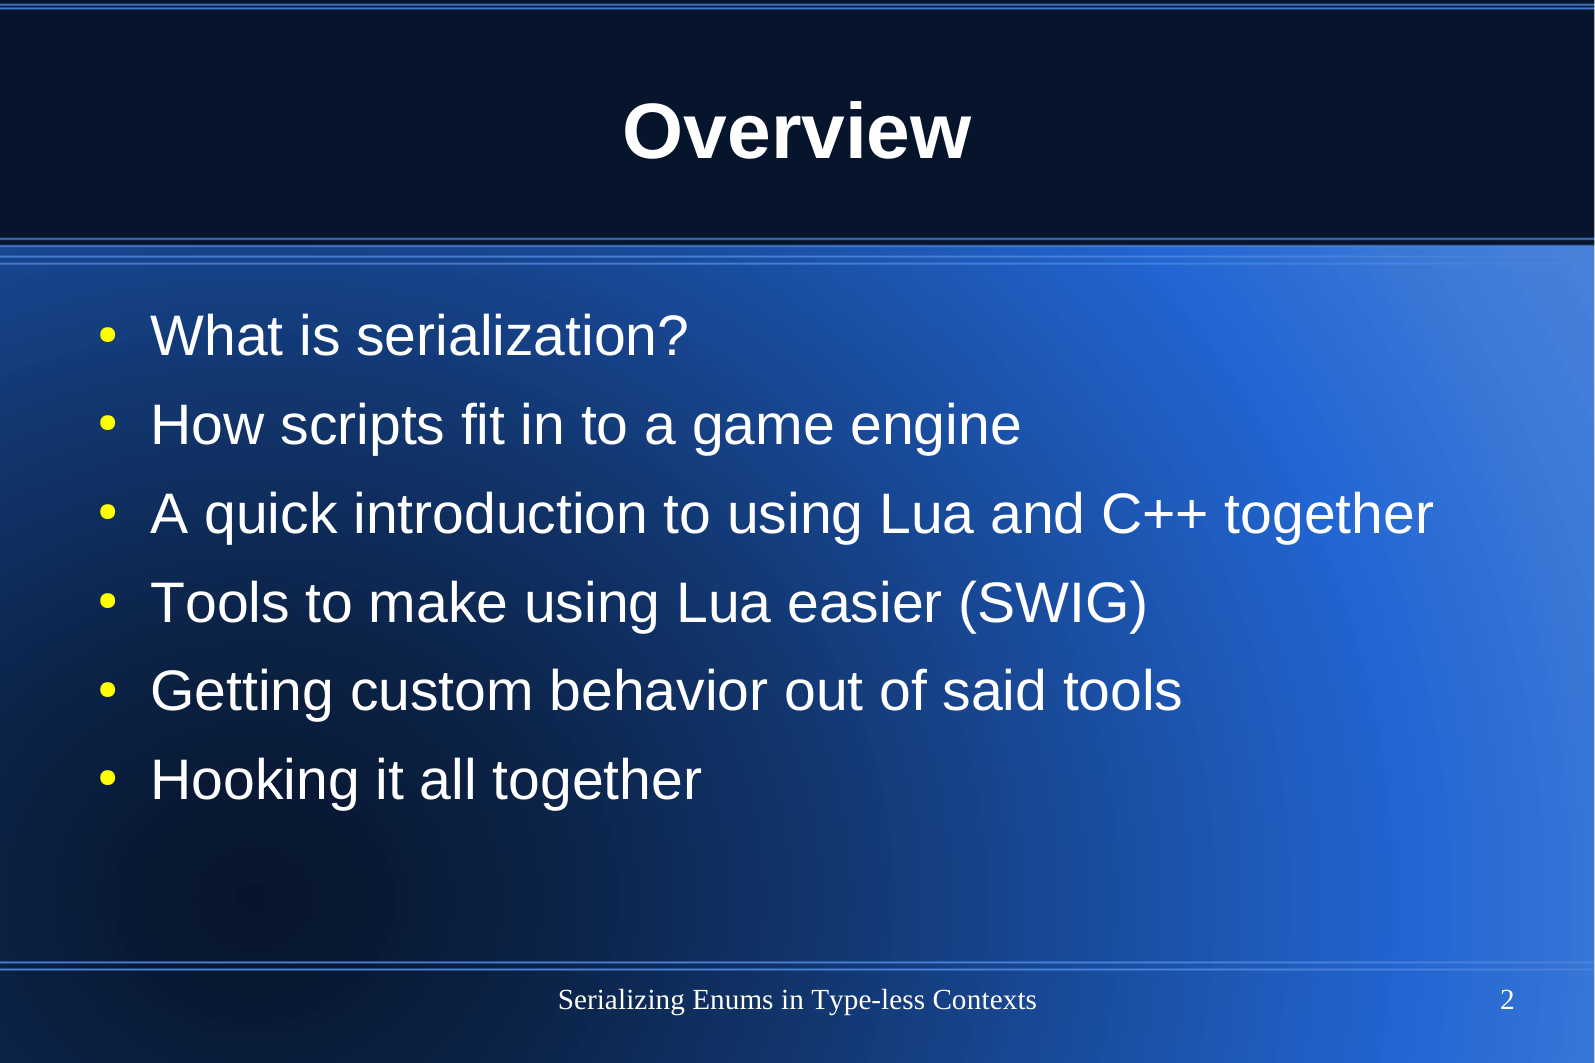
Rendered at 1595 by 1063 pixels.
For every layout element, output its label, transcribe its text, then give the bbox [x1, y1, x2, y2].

picture [0, 0, 1595, 1063]
title Overview [79, 42, 1515, 220]
list What is serialization? How scripts fit in to a game engine A quick introduction to using Lua and C++ together Tools to make using Lua easier (SWIG) Getting custom behavior out of said tools Hooking it all together [79, 304, 1515, 921]
